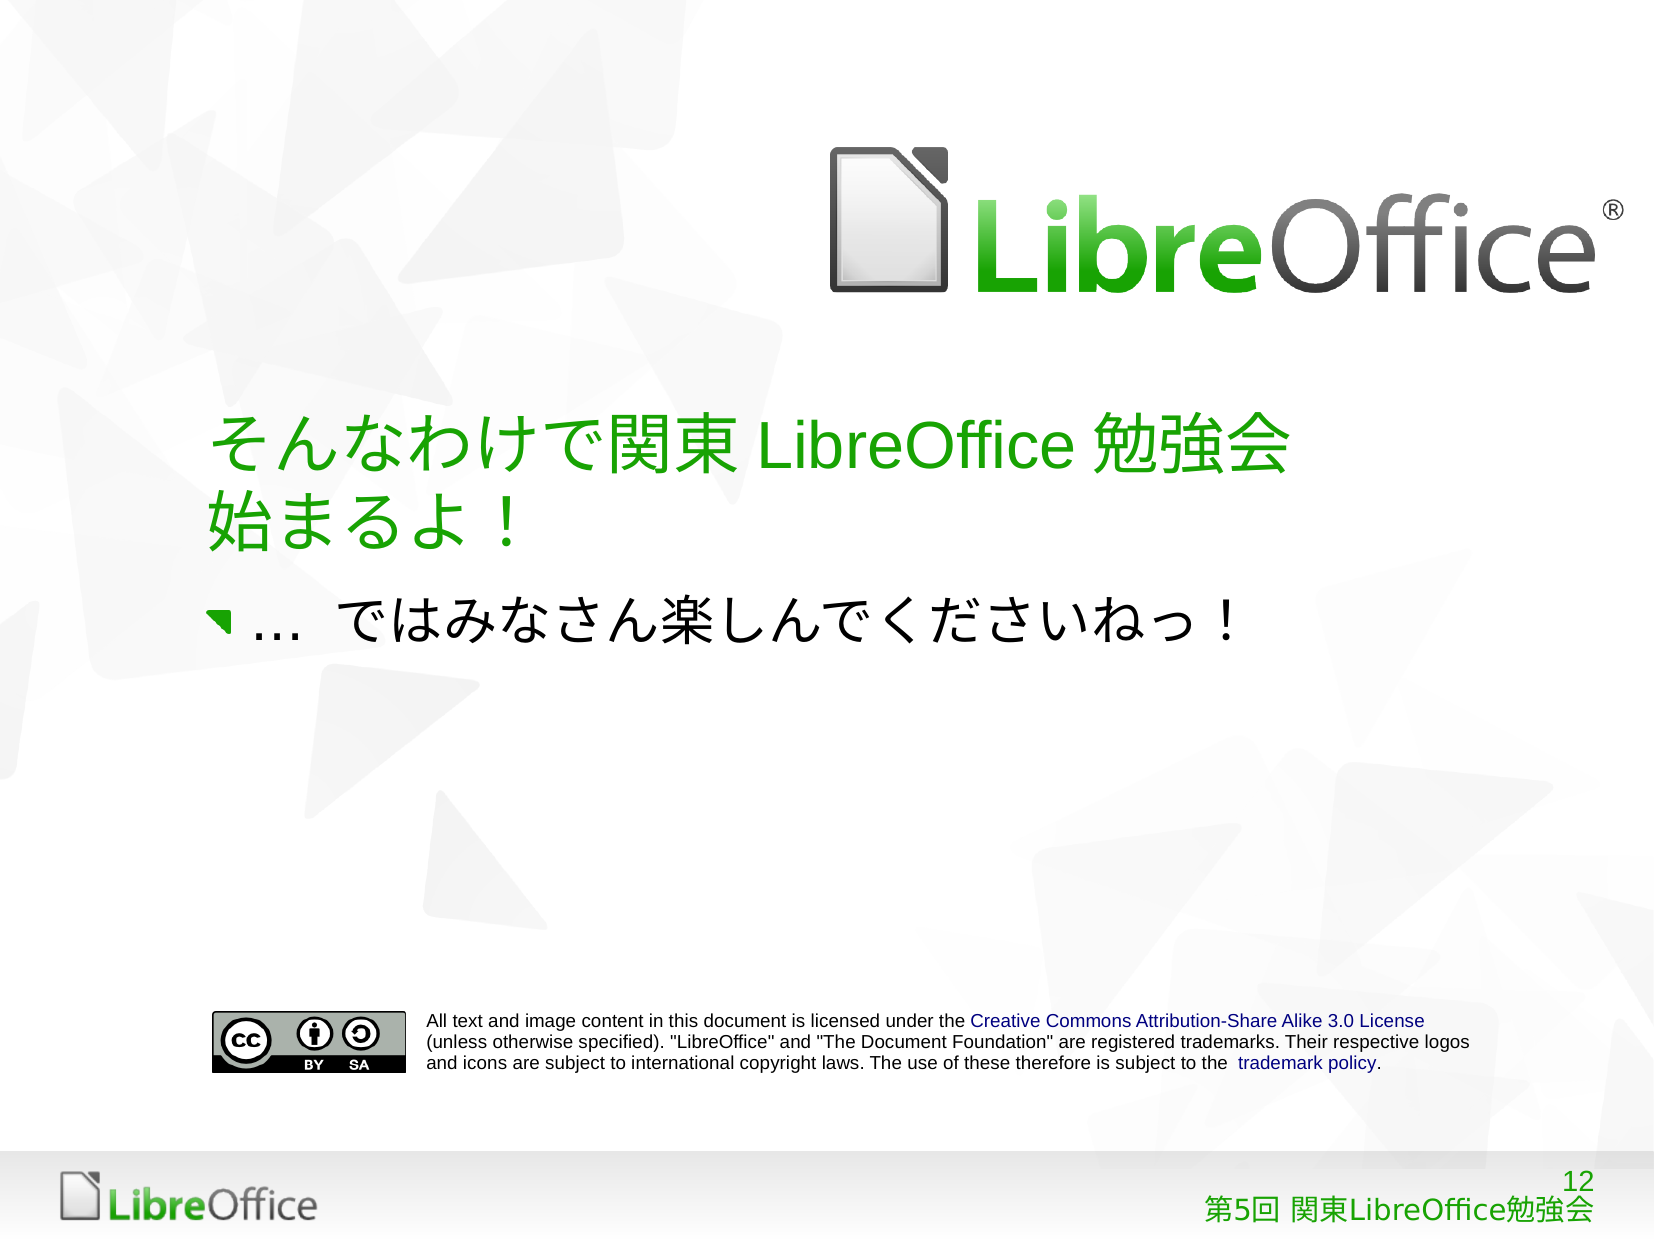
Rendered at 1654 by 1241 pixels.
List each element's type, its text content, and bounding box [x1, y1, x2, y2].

picture [0, 0, 1654, 930]
picture [915, 548, 1654, 1169]
list … ではみなさん楽しんでくださいねっ！ [206, 590, 1477, 945]
picture [212, 1011, 406, 1073]
picture [41, 1152, 337, 1240]
title そんなわけで関東LibreOffice勉強会 始まるよ！ [206, 395, 1477, 573]
